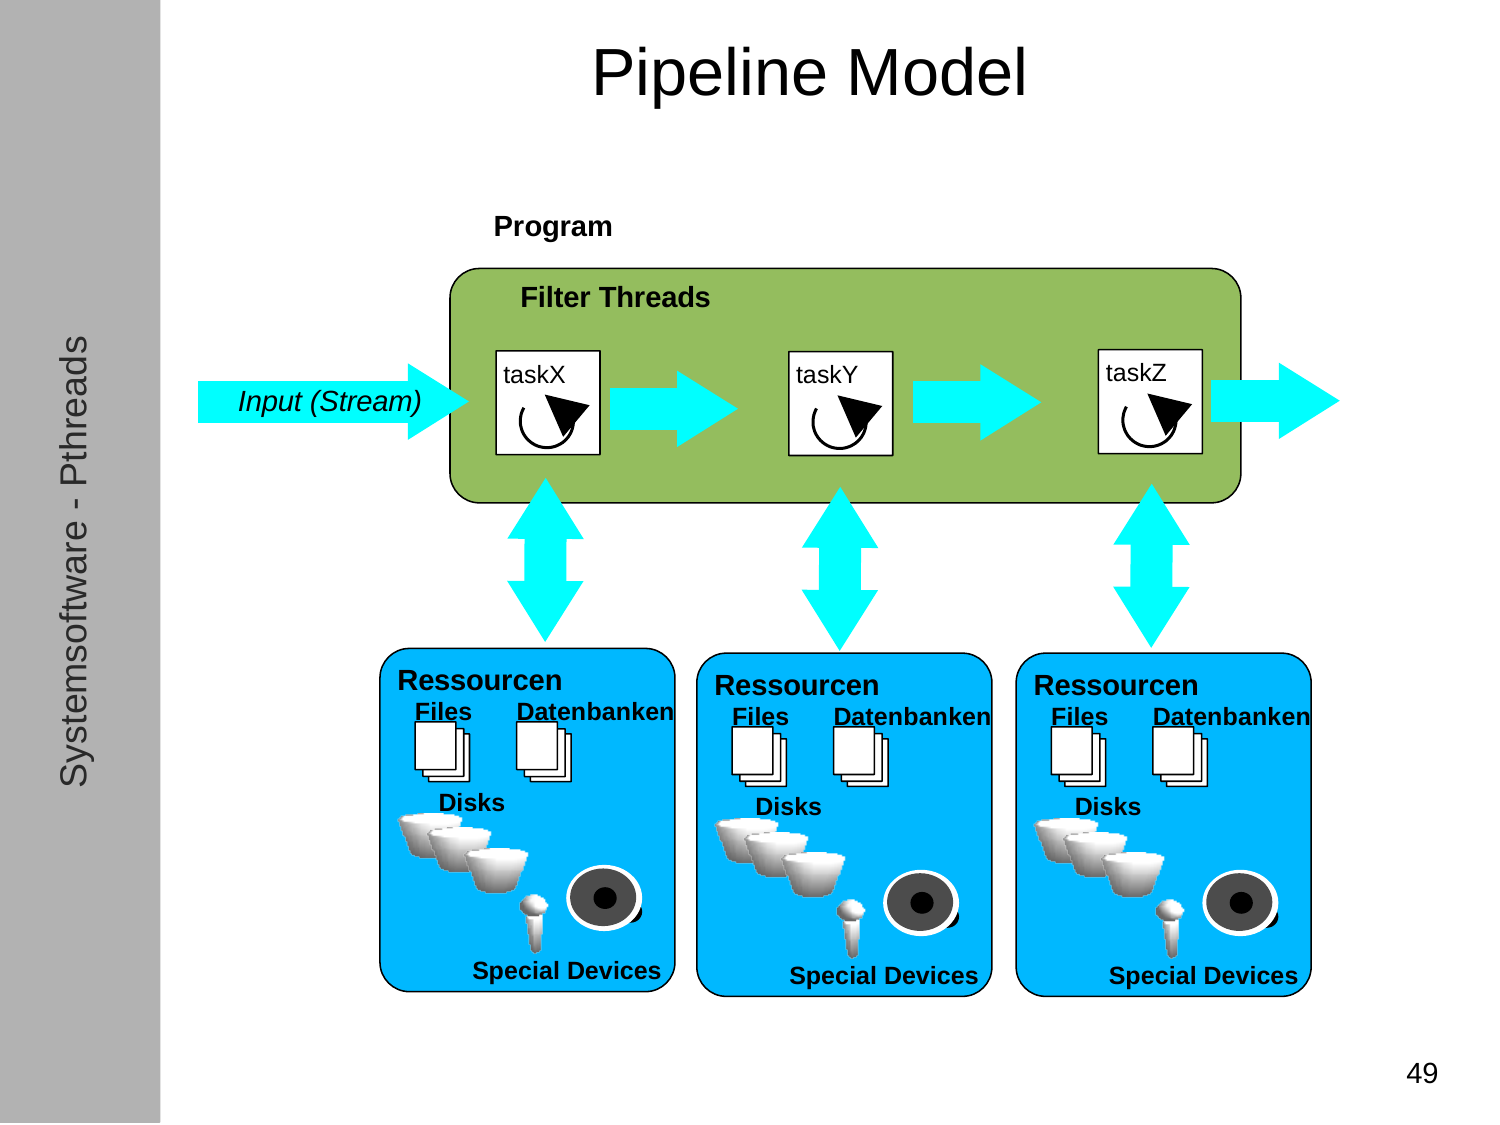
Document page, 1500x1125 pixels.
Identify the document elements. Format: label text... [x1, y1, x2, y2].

text_box Filter Threads [520, 280, 753, 316]
text_box Input (Stream) [198, 384, 470, 419]
text_box Pipeline Model [552, 27, 1067, 123]
text_box taskY [796, 361, 864, 392]
text_box Files [1051, 702, 1118, 733]
text_box Special Devices [1108, 961, 1329, 992]
text_box Datenbanken [516, 697, 696, 728]
text_box Systemsoftware - Pthreads [47, 1, 121, 1124]
text_box Special Devices [472, 956, 693, 987]
text_box <number> [1406, 1057, 1500, 1106]
text_box [696, 653, 992, 997]
text_box Disks [755, 793, 832, 824]
text_box Ressourcen [1033, 668, 1224, 704]
text_box taskZ [1105, 359, 1176, 390]
picture [837, 900, 865, 958]
text_box Ressourcen [397, 663, 588, 699]
text_box Program [493, 210, 636, 246]
text_box [450, 268, 1241, 503]
text_box Files [732, 702, 799, 733]
text_box Datenbanken [1152, 702, 1342, 733]
text_box Disks [438, 788, 515, 819]
text_box [0, 0, 160, 1123]
text_box Files [415, 697, 482, 728]
text_box Disks [1074, 793, 1151, 824]
text_box [1016, 653, 1312, 997]
picture [715, 819, 845, 897]
text_box taskX [503, 360, 574, 391]
text_box Datenbanken [833, 702, 1016, 733]
text_box Ressourcen [714, 668, 905, 704]
text_box [379, 648, 675, 992]
picture [520, 895, 548, 953]
picture [398, 814, 528, 893]
picture [1034, 819, 1164, 897]
picture [1156, 900, 1184, 958]
text_box Special Devices [789, 961, 1009, 992]
